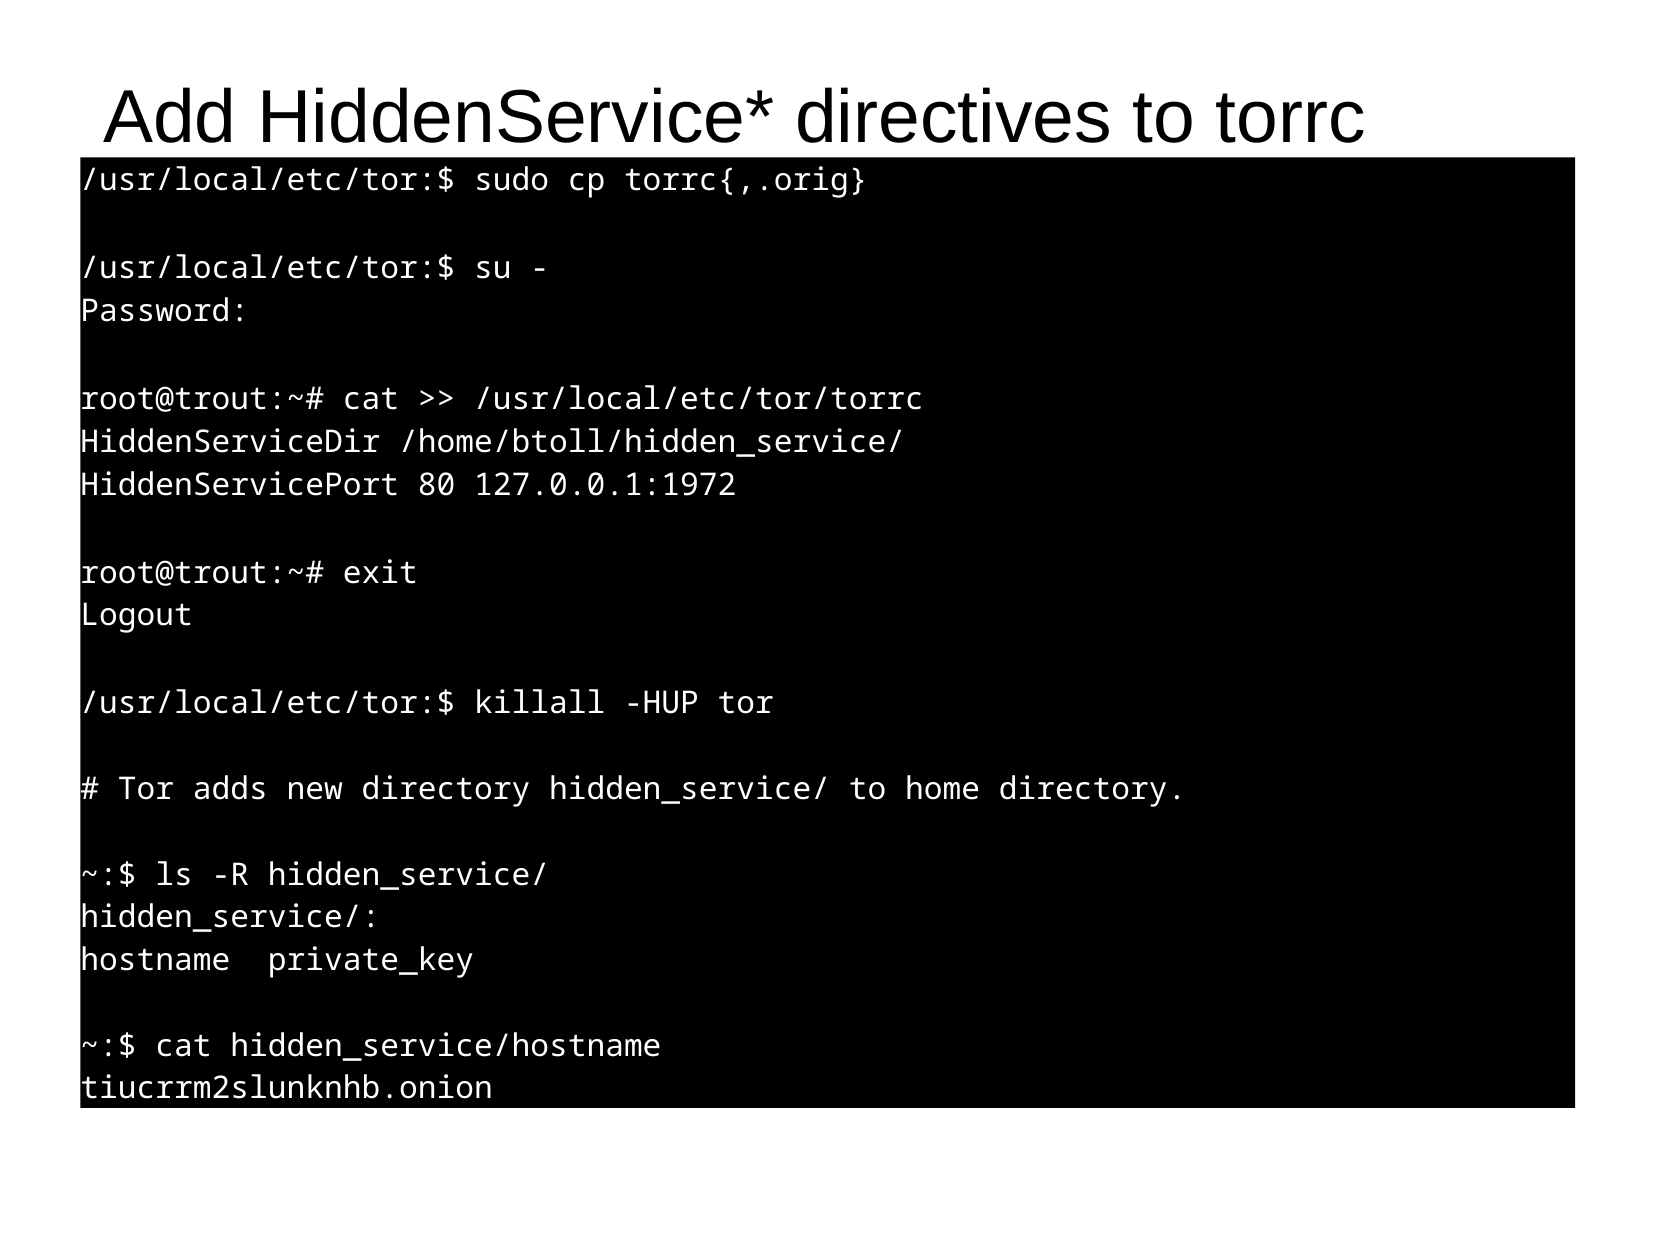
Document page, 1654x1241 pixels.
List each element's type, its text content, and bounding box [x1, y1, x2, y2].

title Add HiddenService* directives to torrc [82, 43, 1571, 190]
subtitle /usr/local/etc/tor:$ sudo cp torrc{,.orig} /usr/local/etc/tor:$ su - Password: root@trout:~# cat >> /usr/local/etc/tor/torrc HiddenServiceDir /home/btoll/hidden_service/ HiddenServicePort 80 127.0.0.1:1972 root@trout:~# exit Logout /usr/local/etc/tor:$ killall -HUP tor # Tor adds new directory hidden_service/ to home directory. ~:$ ls -R hidden_service/ hidden_service/: hostname private_key ~:$ cat hidden_service/hostname tiucrrm2slunknhb.onion [80, 200, 1576, 1066]
